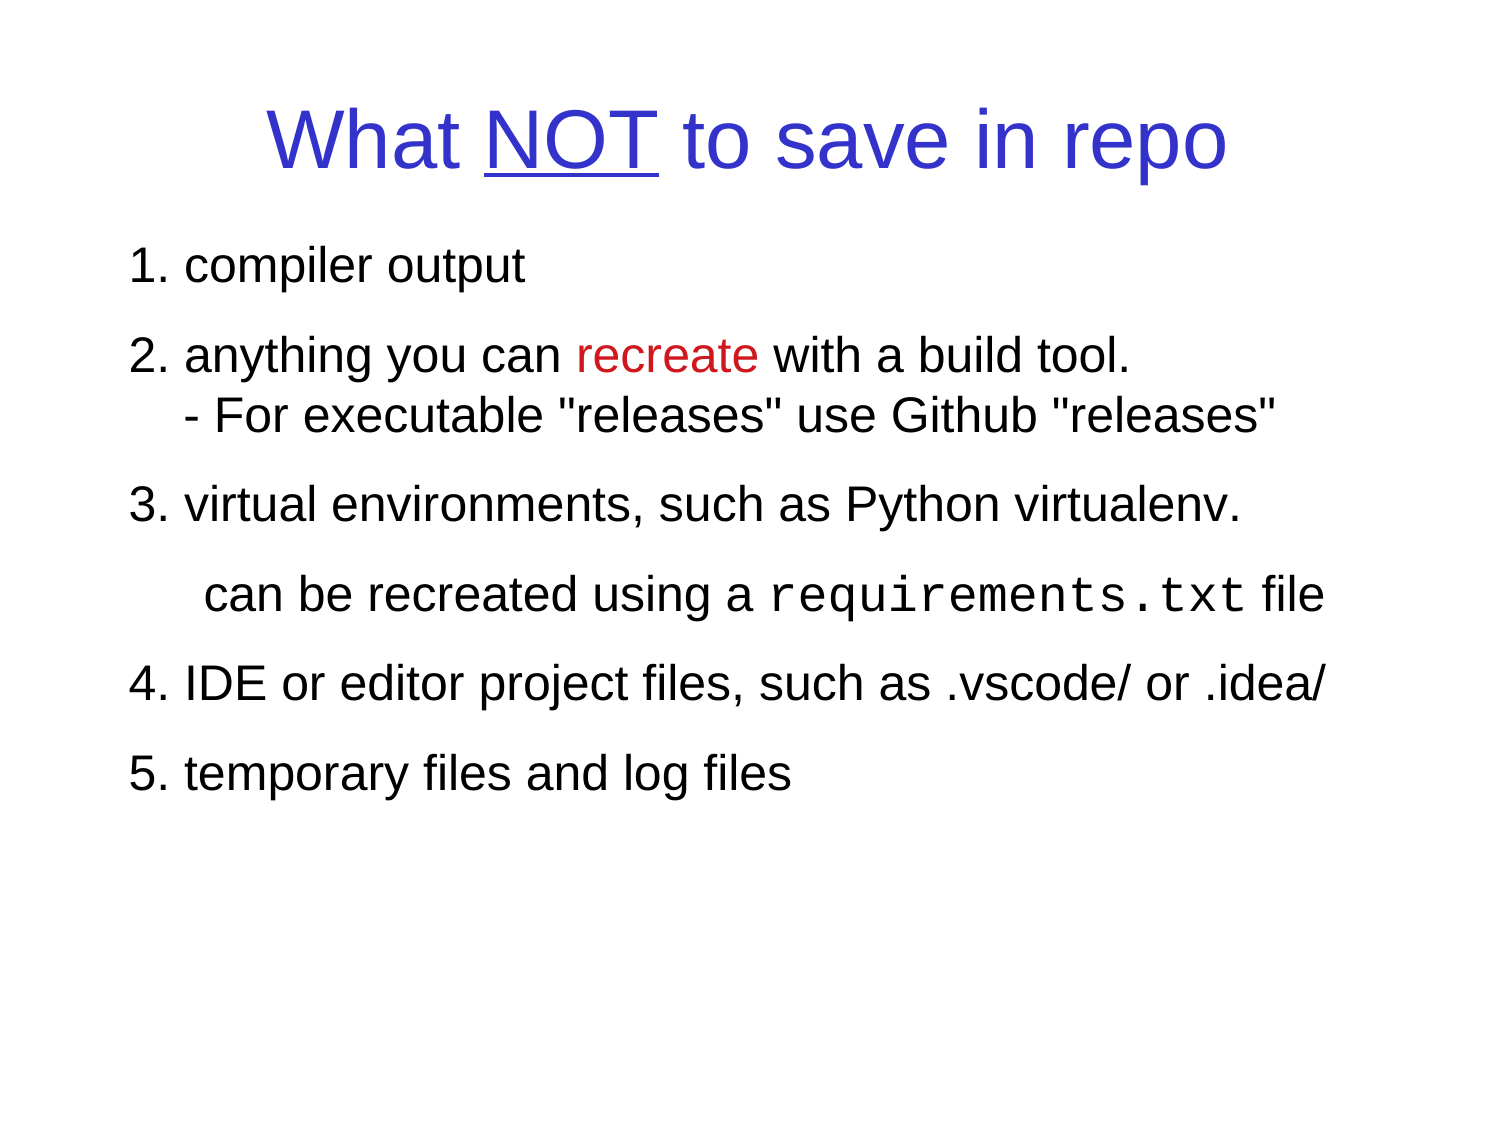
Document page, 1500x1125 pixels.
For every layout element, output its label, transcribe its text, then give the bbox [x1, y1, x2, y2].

title What NOT to save in repo [112, 62, 1384, 208]
list 1. compiler output 2. anything you can recreate with a build tool. - For executable "releases" use Github "releases" 3. virtual environments, such as Python virtualenv. can be recreated using a requirements.txt file 4. IDE or editor project files, such as .vscode/ or .idea/ 5. temporary files and log files [112, 224, 1384, 1061]
